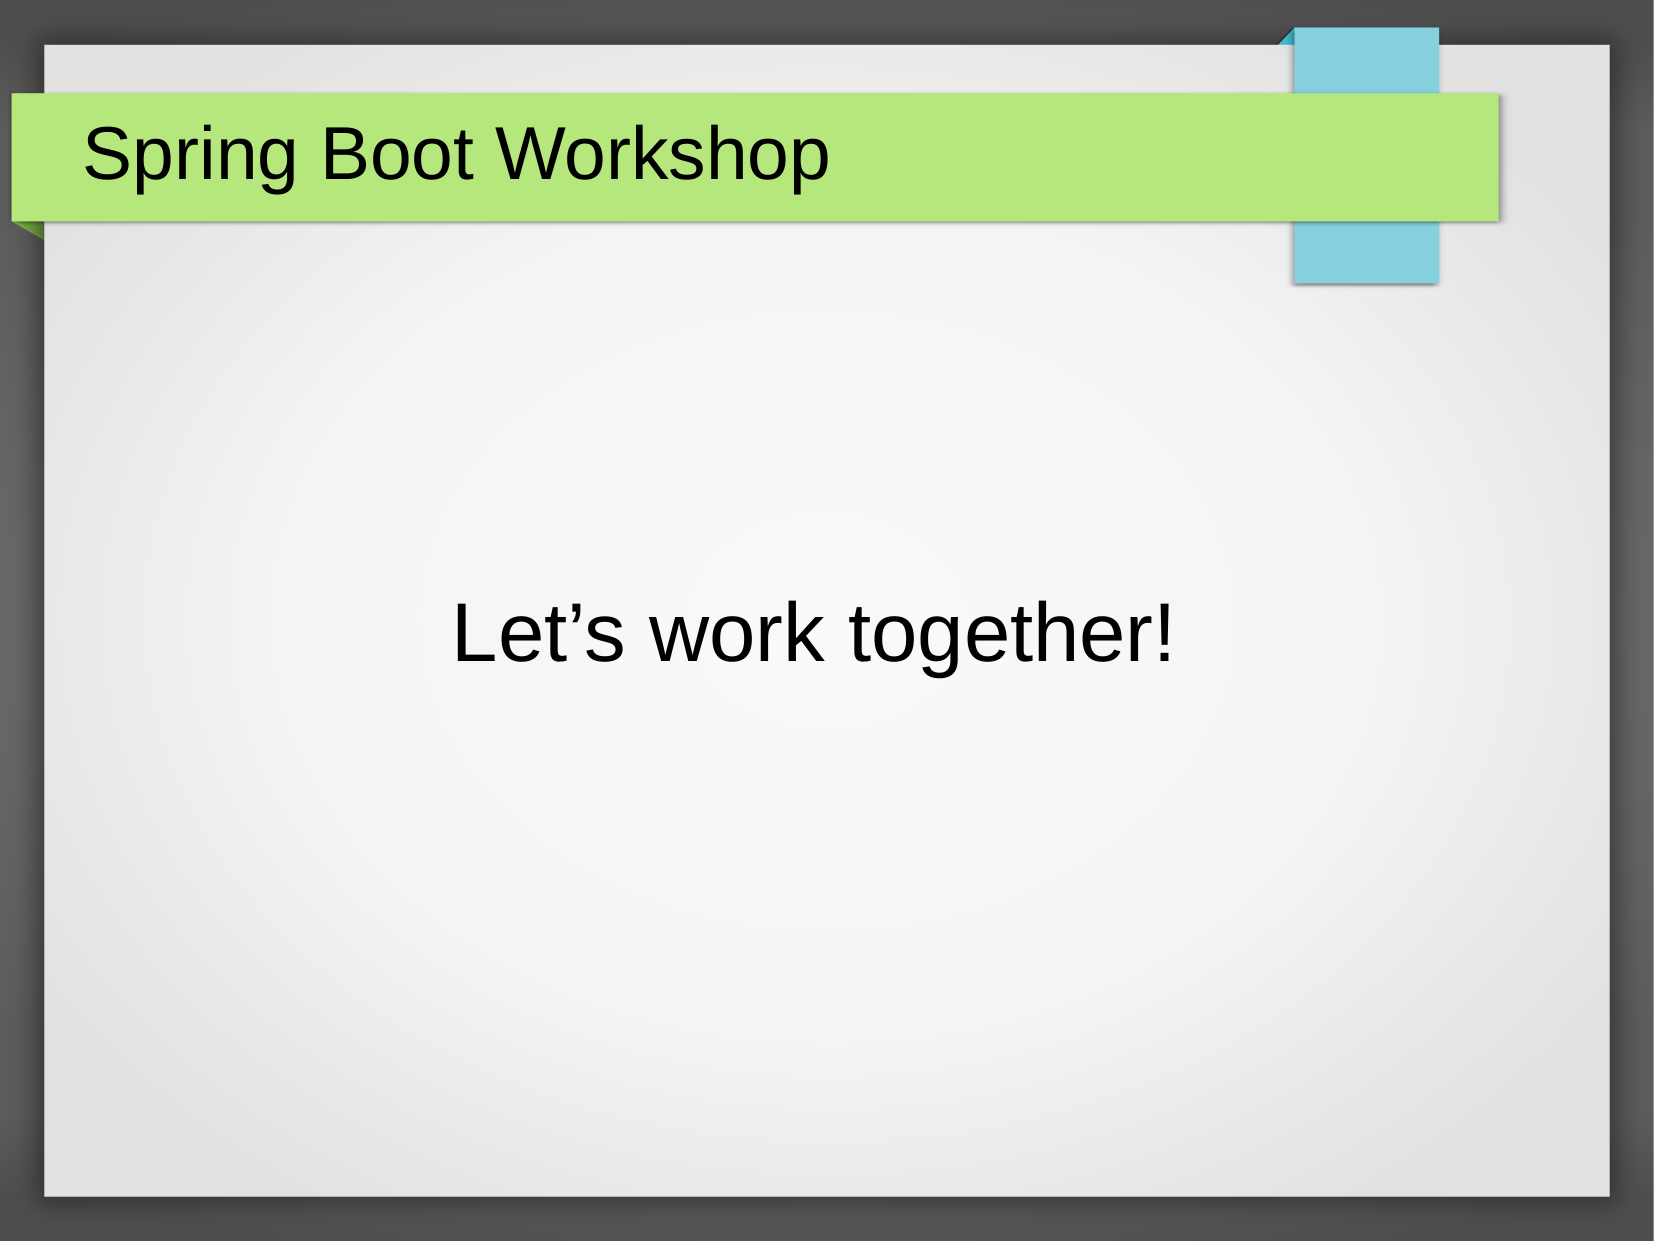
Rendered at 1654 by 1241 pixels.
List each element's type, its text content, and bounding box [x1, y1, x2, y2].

title Spring Boot Workshop [82, 94, 1264, 213]
picture [0, 0, 1654, 1241]
text_box Let’s work together! [437, 578, 1197, 687]
